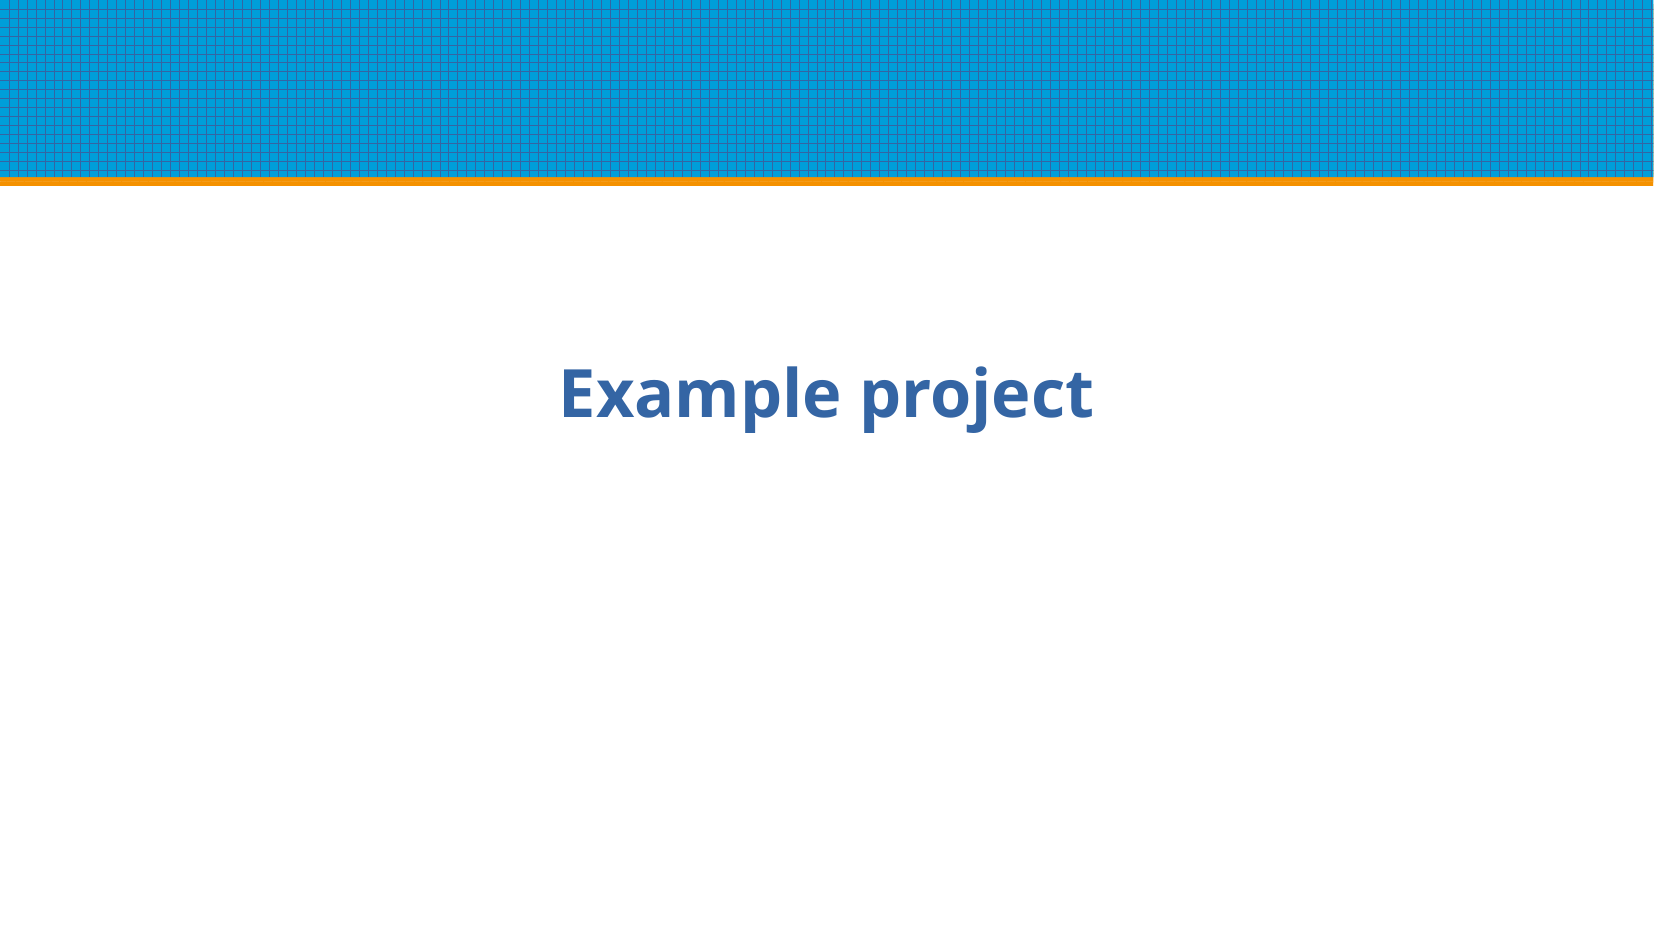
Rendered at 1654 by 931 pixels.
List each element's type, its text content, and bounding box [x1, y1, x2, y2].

subtitle Example project [82, 14, 1571, 768]
